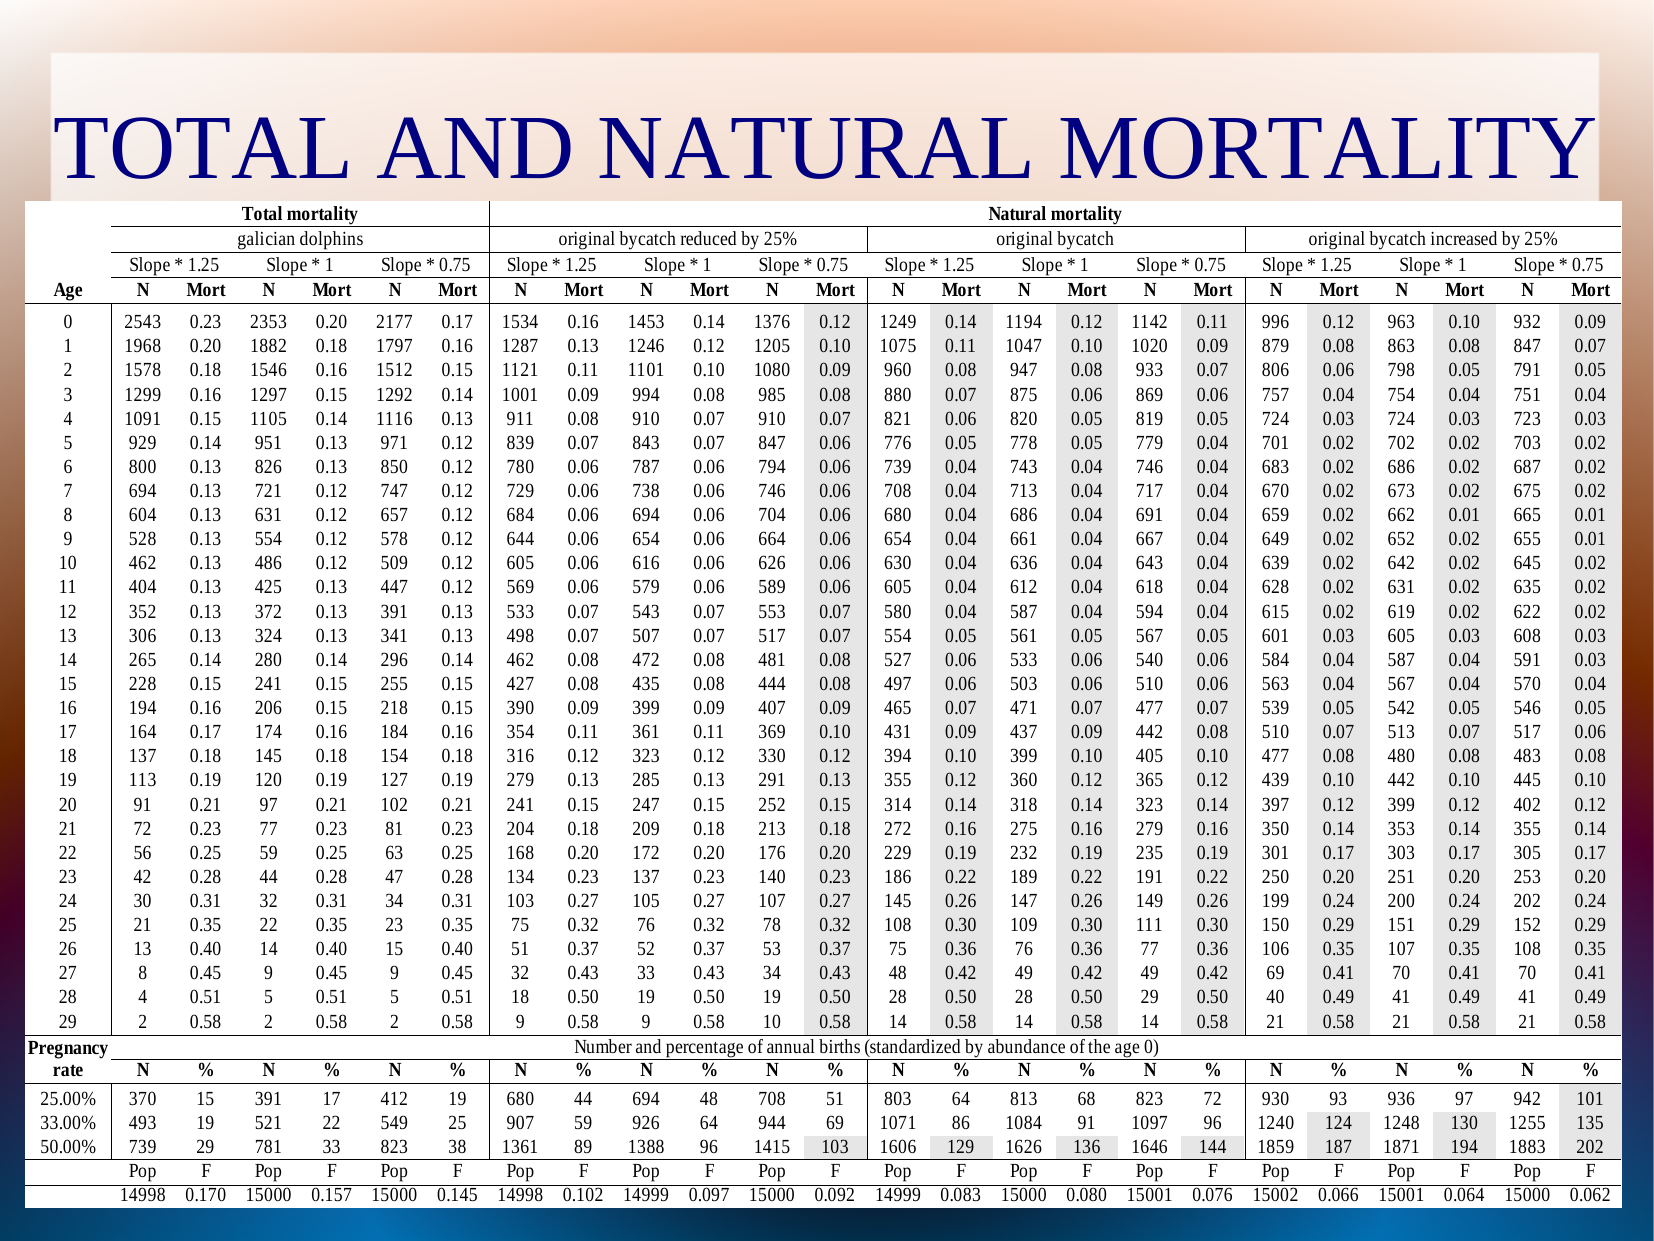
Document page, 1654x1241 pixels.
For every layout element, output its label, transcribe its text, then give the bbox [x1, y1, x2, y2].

title TOTAL AND NATURAL MORTALITY [41, 43, 1613, 200]
chart [25, 200, 1625, 1237]
picture [0, 0, 1654, 1241]
